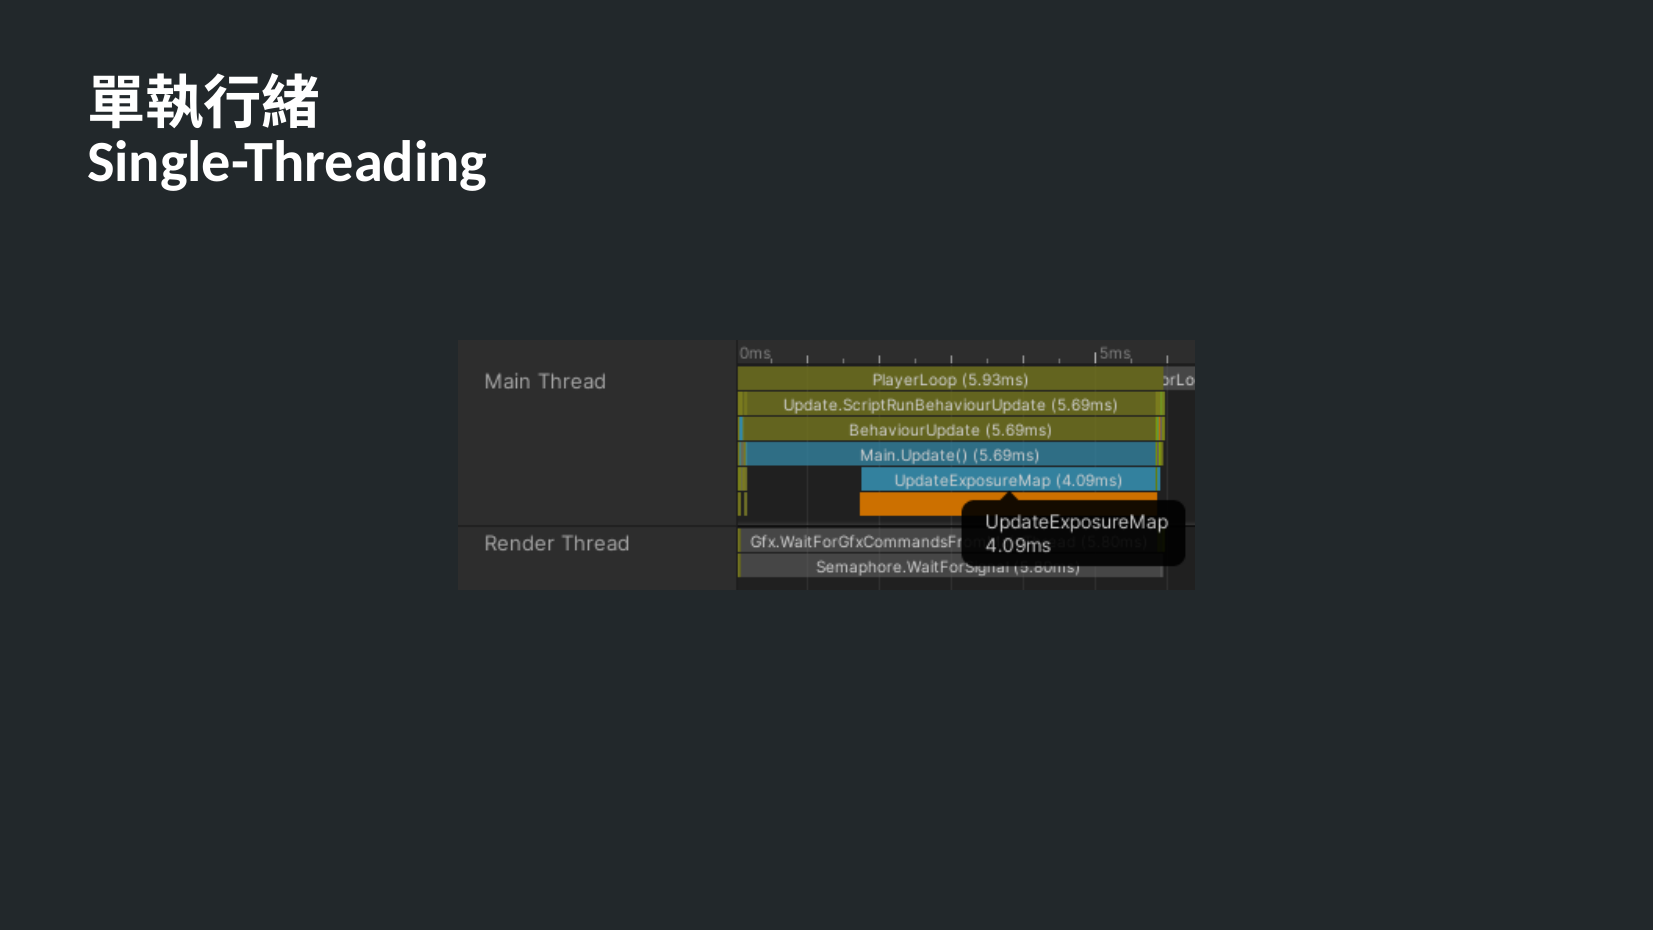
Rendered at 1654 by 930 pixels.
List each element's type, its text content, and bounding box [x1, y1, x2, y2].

picture [458, 340, 1195, 590]
text_box 單執行緒 Single-Threading [72, 72, 733, 211]
